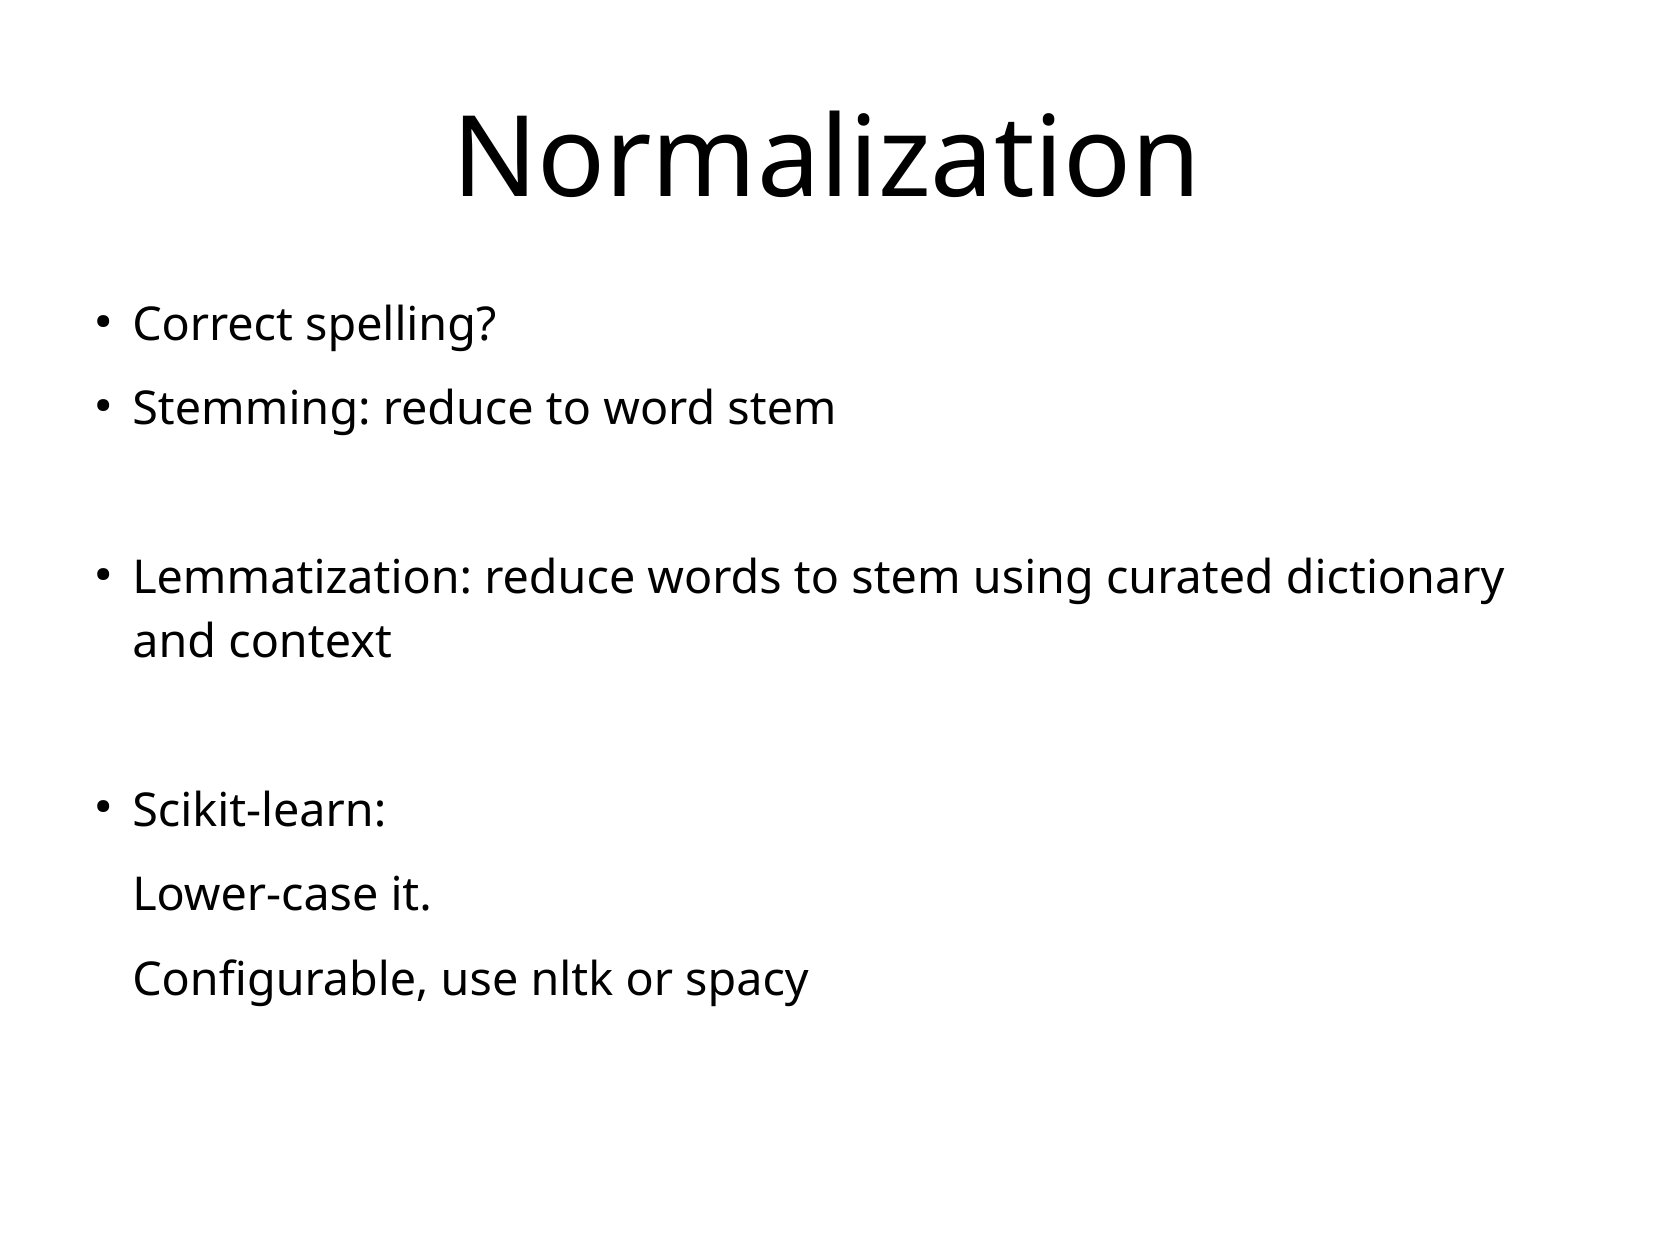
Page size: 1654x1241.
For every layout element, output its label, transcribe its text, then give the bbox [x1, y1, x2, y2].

title Normalization [82, 49, 1571, 257]
list Correct spelling? Stemming: reduce to word stem Lemmatization: reduce words to stem using curated dictionary and context Scikit-learn: Lower-case it. Configurable, use nltk or spacy [82, 290, 1571, 1010]
